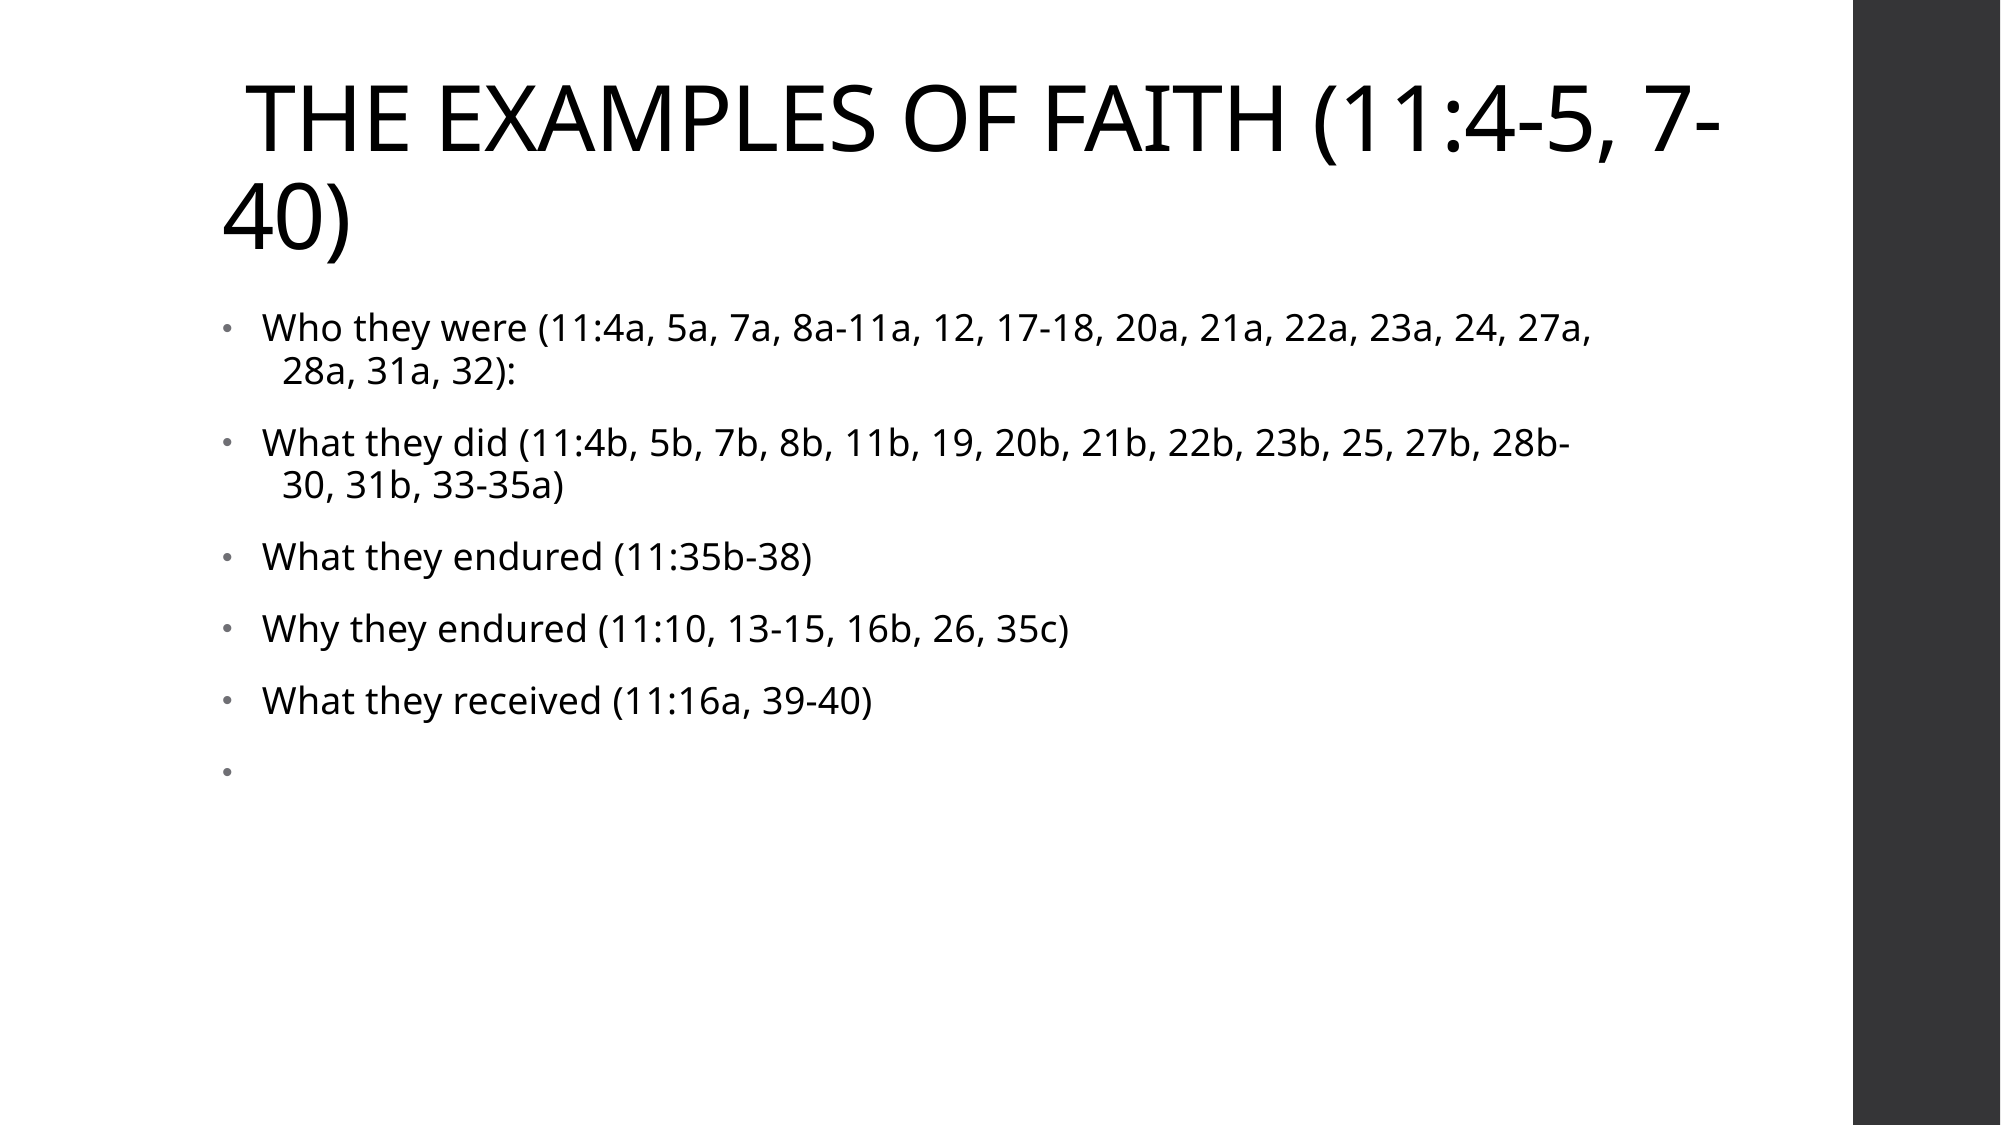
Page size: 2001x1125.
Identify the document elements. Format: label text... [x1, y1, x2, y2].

list Who they were (11:4a, 5a, 7a, 8a-11a, 12, 17-18, 20a, 21a, 22a, 23a, 24, 27a, 28a, 31a, 32): What they did (11:4b, 5b, 7b, 8b, 11b, 19, 20b, 21b, 22b, 23b, 25, 27b, 28b-30, 31b, 33-35a) What they endured (11:35b-38) Why they endured (11:10, 13-15, 16b, 26, 35c) What they received (11:16a, 39-40) [206, 299, 1617, 1014]
title THE EXAMPLES OF FAITH (11:4-5, 7-40) [206, 60, 1797, 278]
